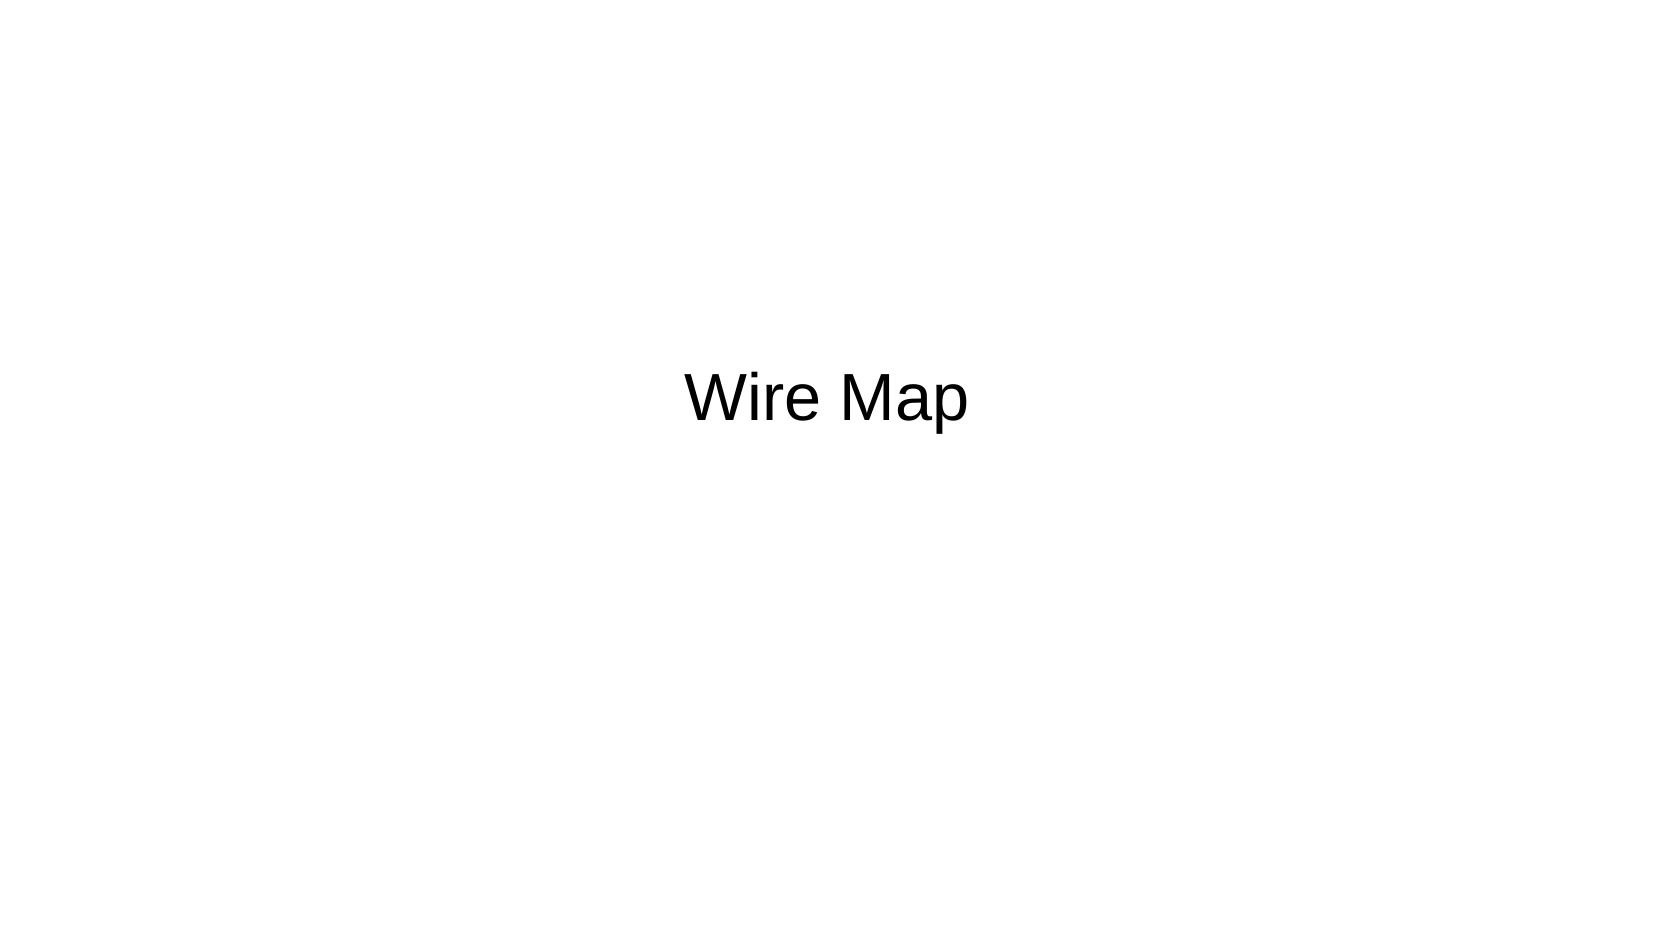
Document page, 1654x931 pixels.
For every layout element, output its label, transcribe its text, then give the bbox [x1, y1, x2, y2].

subtitle Wire Map [82, 37, 1571, 757]
